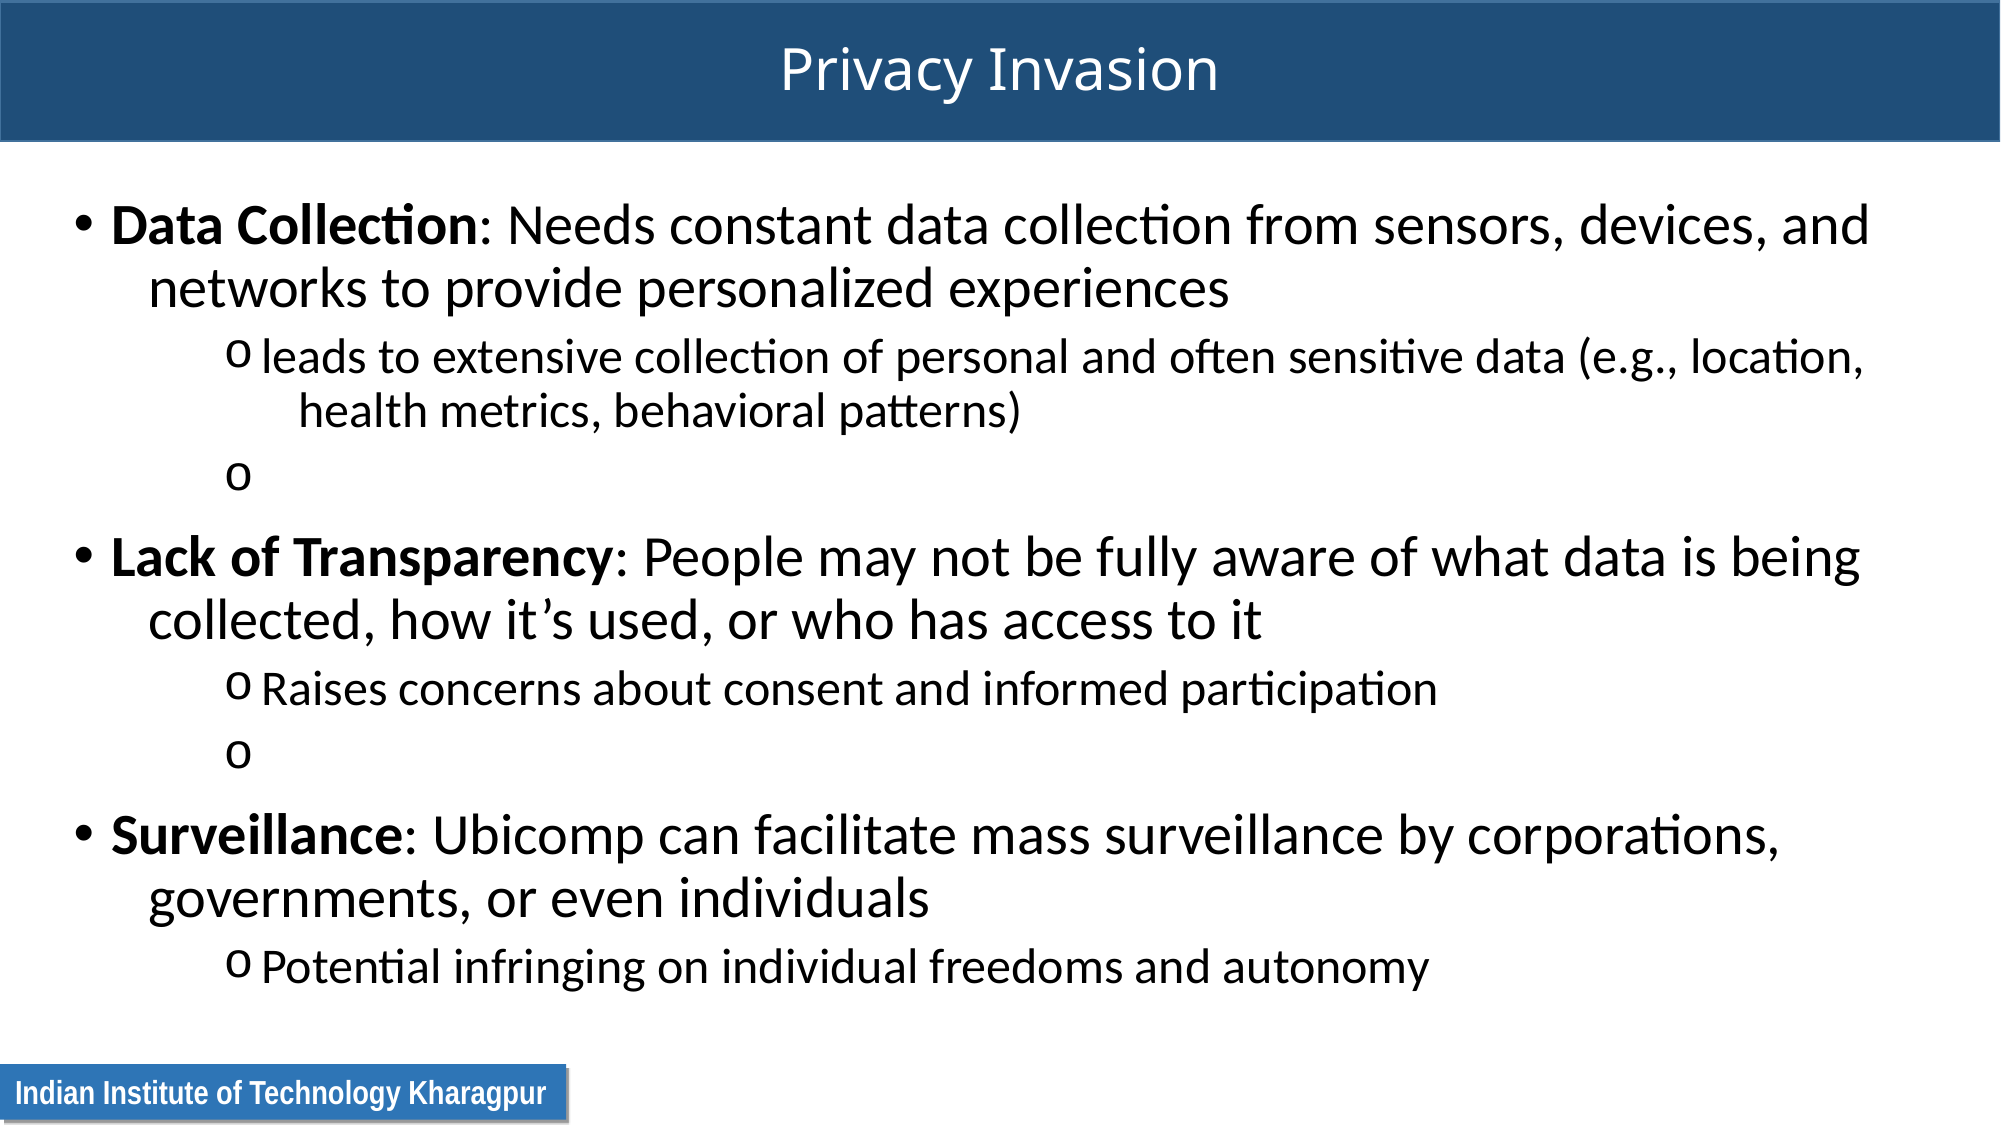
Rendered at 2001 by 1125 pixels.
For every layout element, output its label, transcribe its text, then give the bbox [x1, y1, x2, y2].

title Privacy Invasion [0, 1, 2000, 141]
list Data Collection: Needs constant data collection from sensors, devices, and networks to provide personalized experiences leads to extensive collection of personal and often sensitive data (e.g., location, health metrics, behavioral patterns) Lack of Transparency: People may not be fully aware of what data is being collected, how it’s used, or who has access to it Raises concerns about consent and informed participation Surveillance: Ubicomp can facilitate mass surveillance by corporations, governments, or even individuals Potential infringing on individual freedoms and autonomy [58, 186, 1954, 1065]
